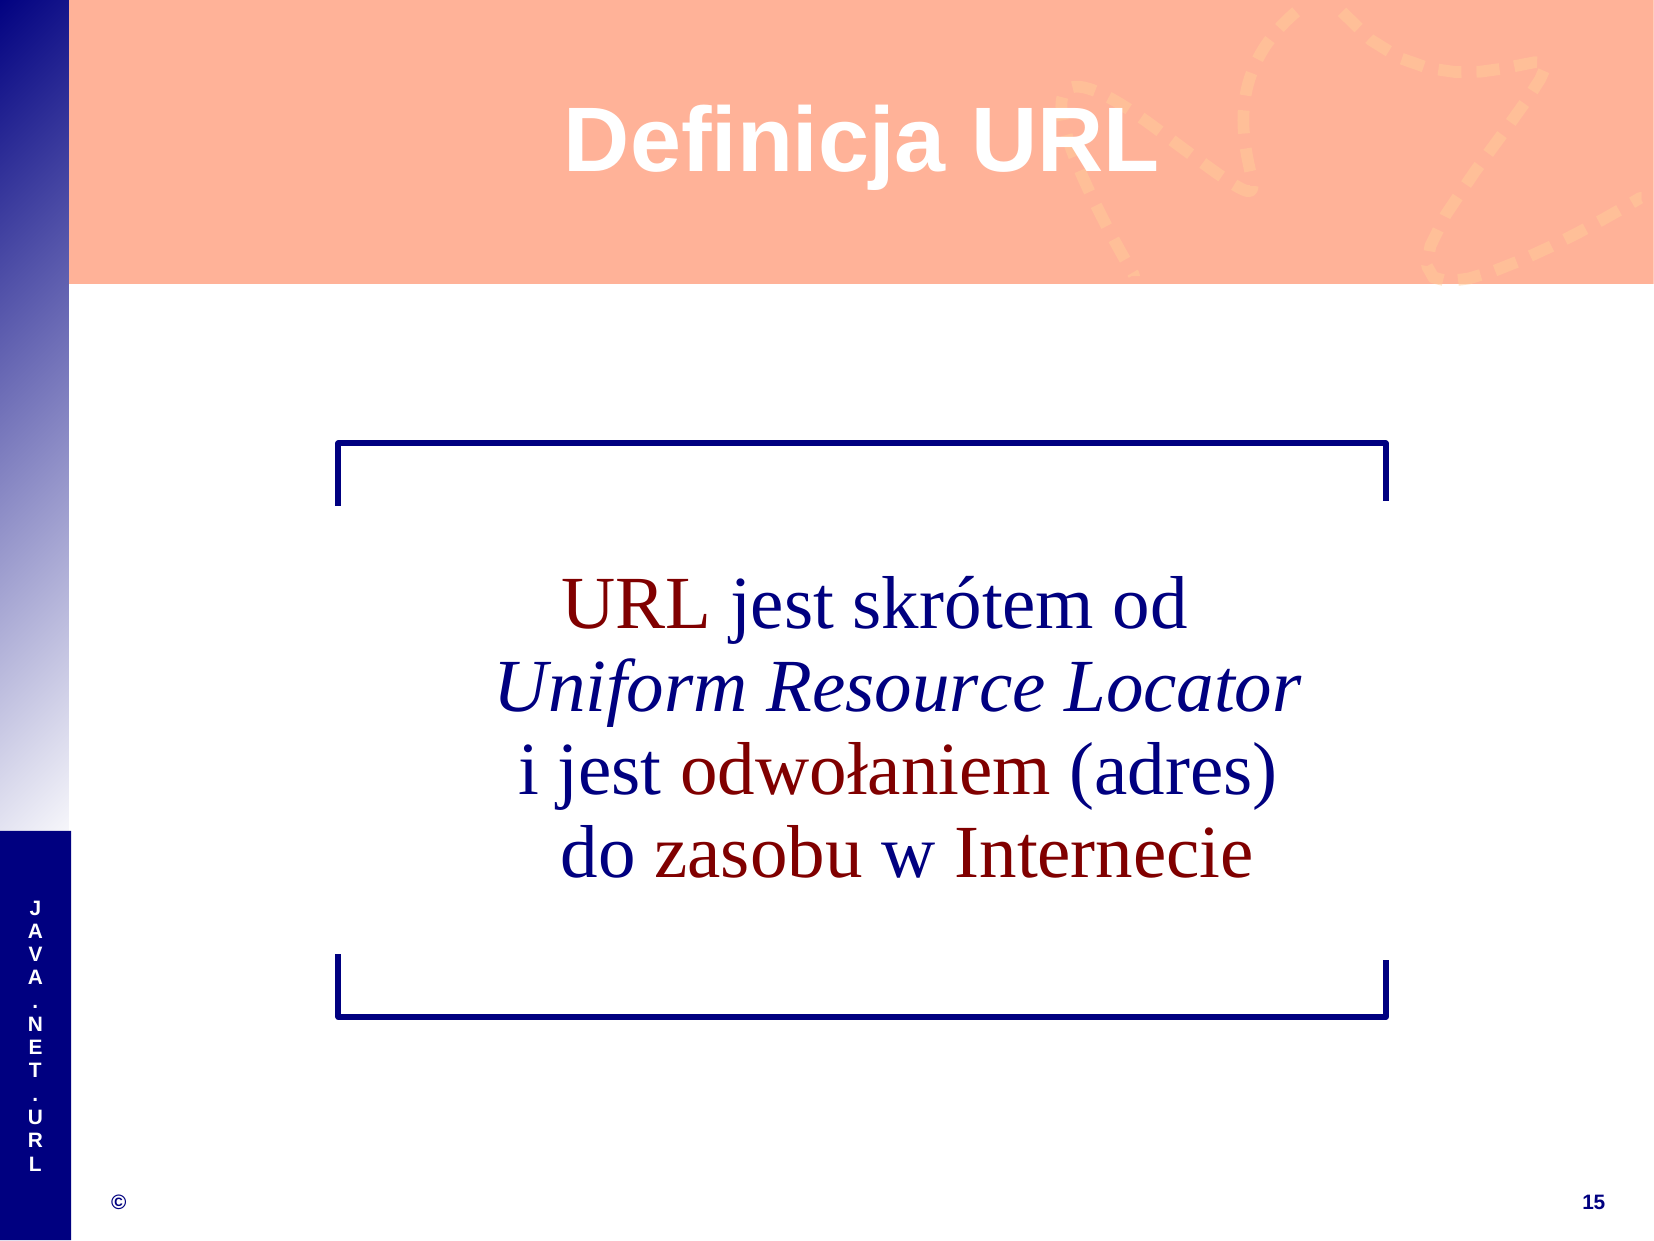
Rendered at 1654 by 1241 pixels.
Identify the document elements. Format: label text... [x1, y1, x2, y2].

title Definicja URL [70, 36, 1654, 244]
text_box J A V A . N E T . U R L [0, 830, 71, 1241]
text_box URL jest skrótem od Uniform Resource Locator i jest odwołaniem (adres) do zasobu w Internecie [357, 401, 1367, 1054]
